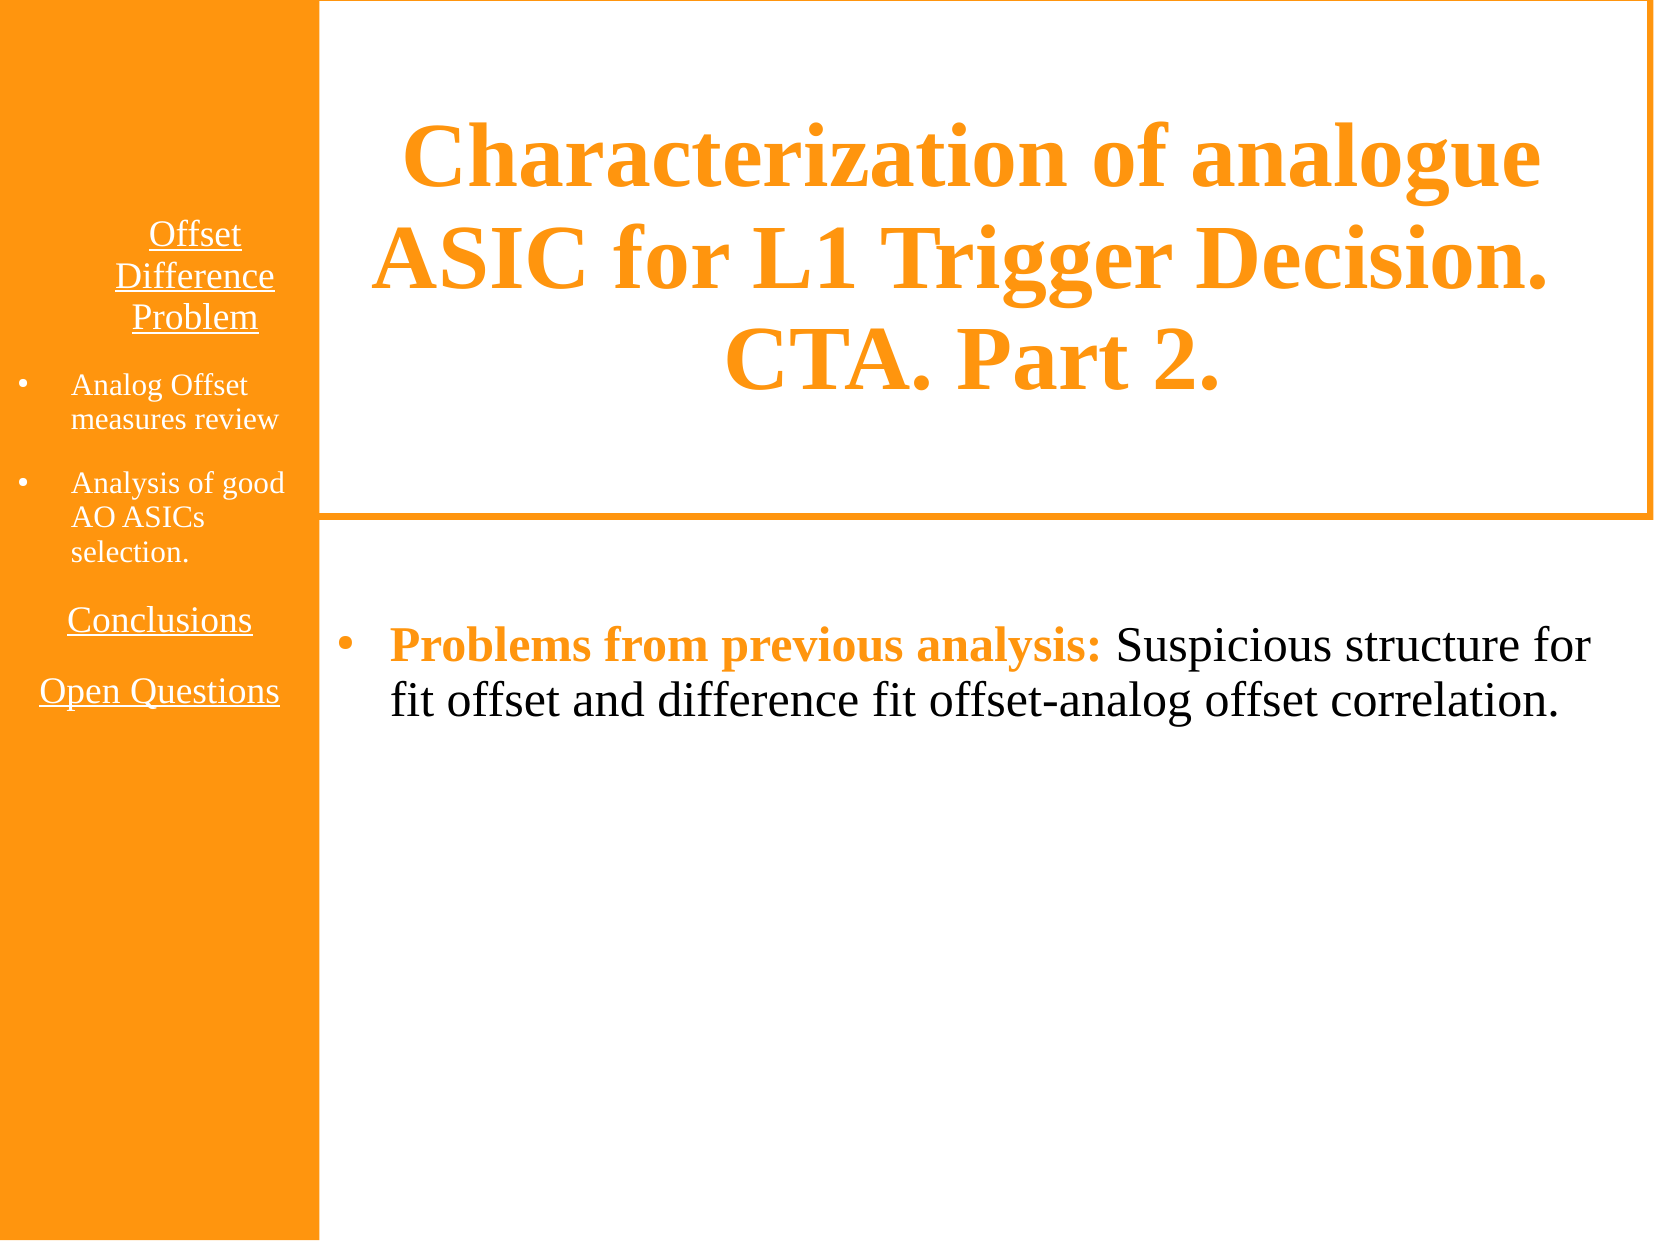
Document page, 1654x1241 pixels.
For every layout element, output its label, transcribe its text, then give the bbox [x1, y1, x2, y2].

list Problems from previous analysis: Suspicious structure for fit offset and difference fit offset-analog offset correlation. [320, 531, 1630, 1241]
title Characterization of analogue ASIC for L1 Trigger Decision. CTA. Part 2. [320, 0, 1651, 517]
list Offset Difference Problem Analog Offset measures review Analysis of good AO ASICs selection. Conclusions Open Questions [0, 0, 320, 1241]
